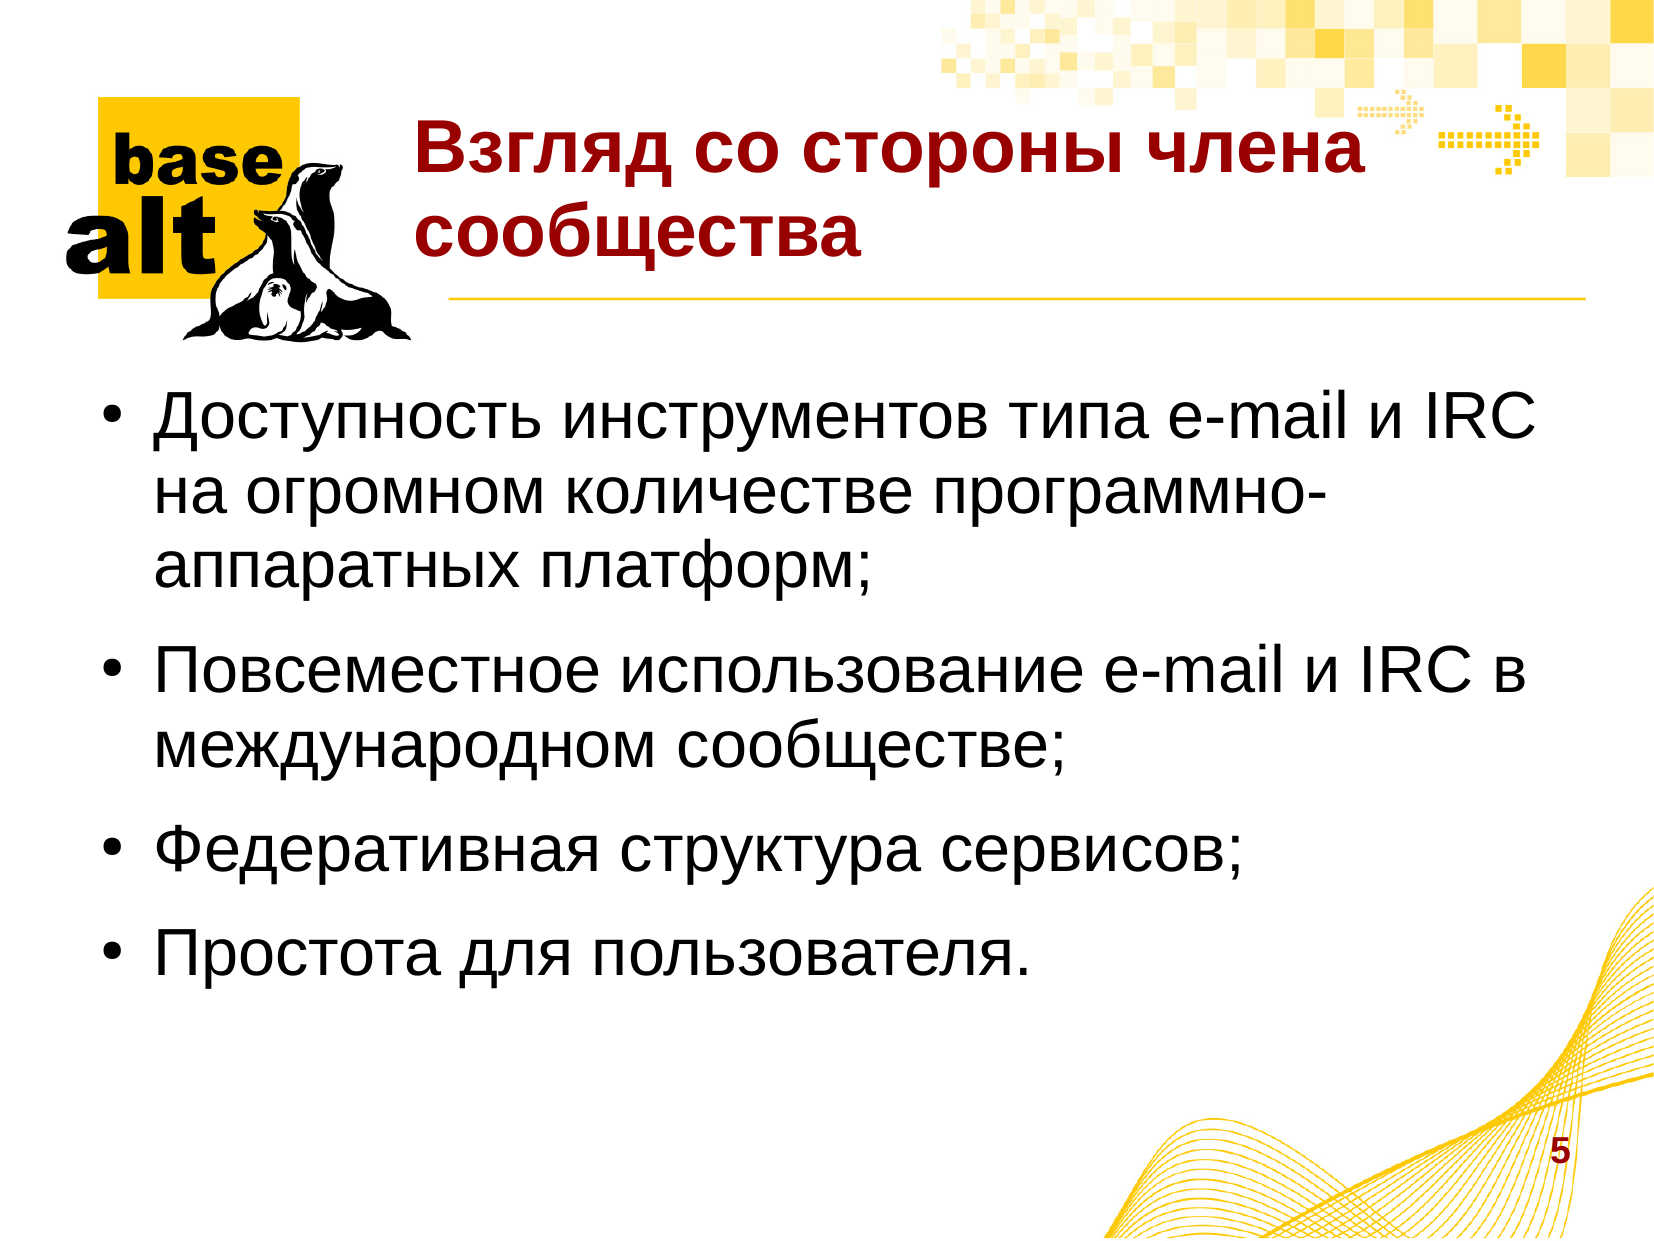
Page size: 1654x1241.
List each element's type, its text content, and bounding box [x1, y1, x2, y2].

picture [0, 0, 1654, 1241]
list Доступность инструментов типа e-mail и IRC на огромном количестве программно-аппаратных платформ; Повсеместное использование e-mail и IRC в международном сообществе; Федеративная структура сервисов; Простота для пользователя. [82, 377, 1571, 1010]
title Взгляд со стороны члена сообщества [413, 82, 1571, 296]
